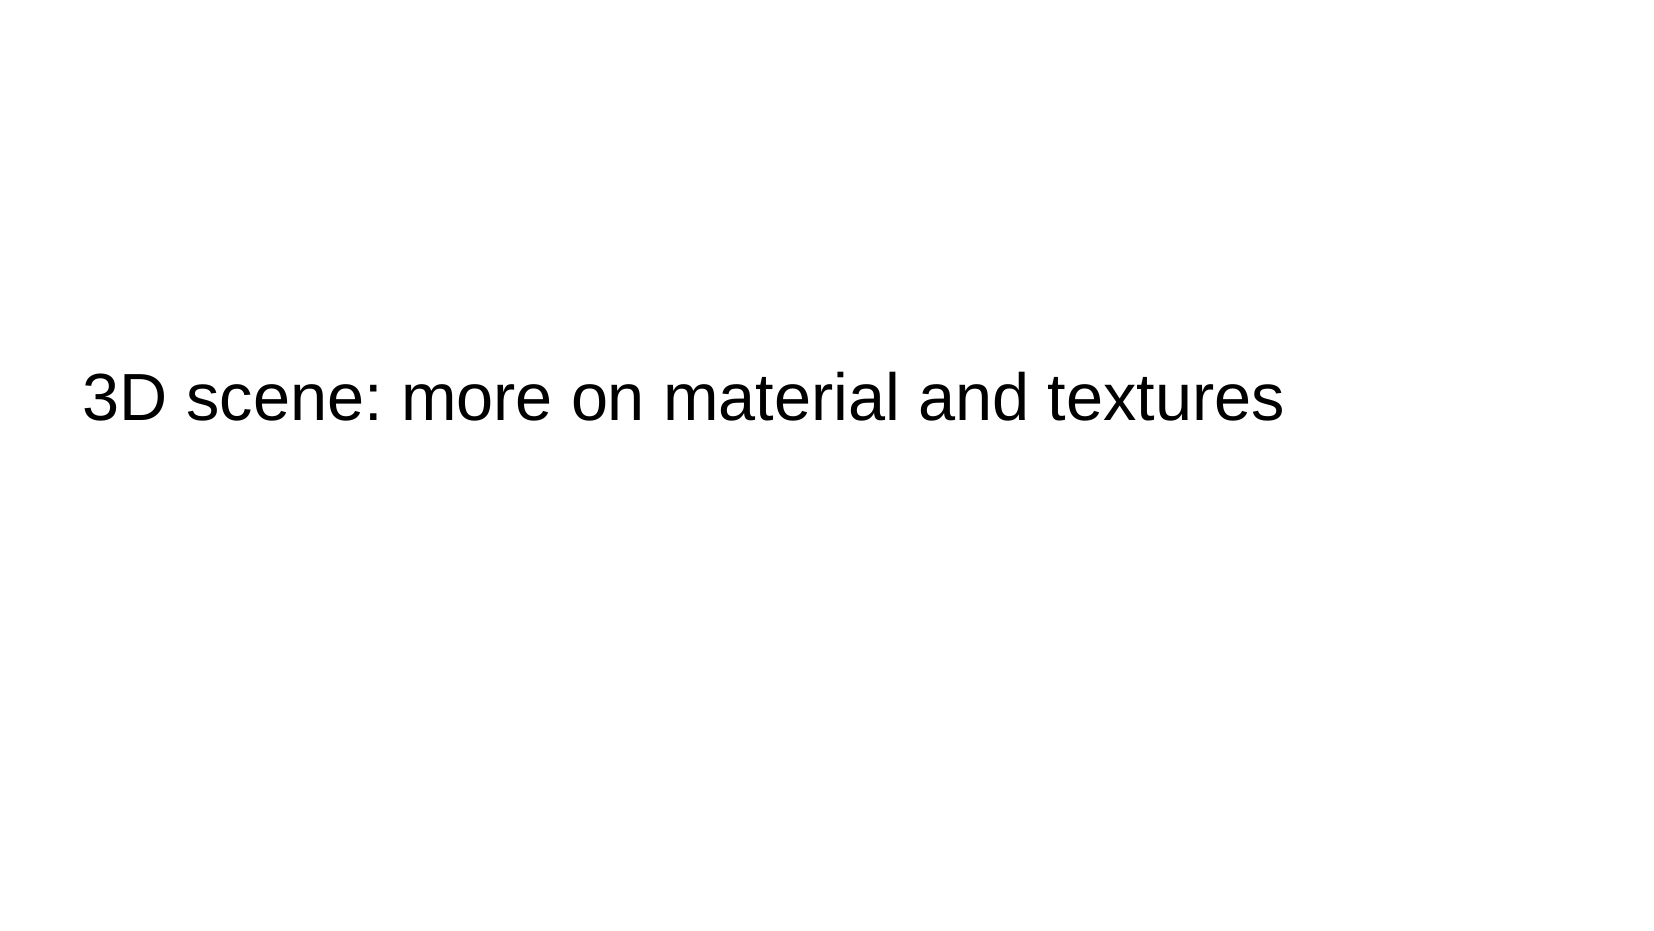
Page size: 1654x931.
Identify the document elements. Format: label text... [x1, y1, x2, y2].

subtitle 3D scene: more on material and textures [82, 37, 1571, 757]
